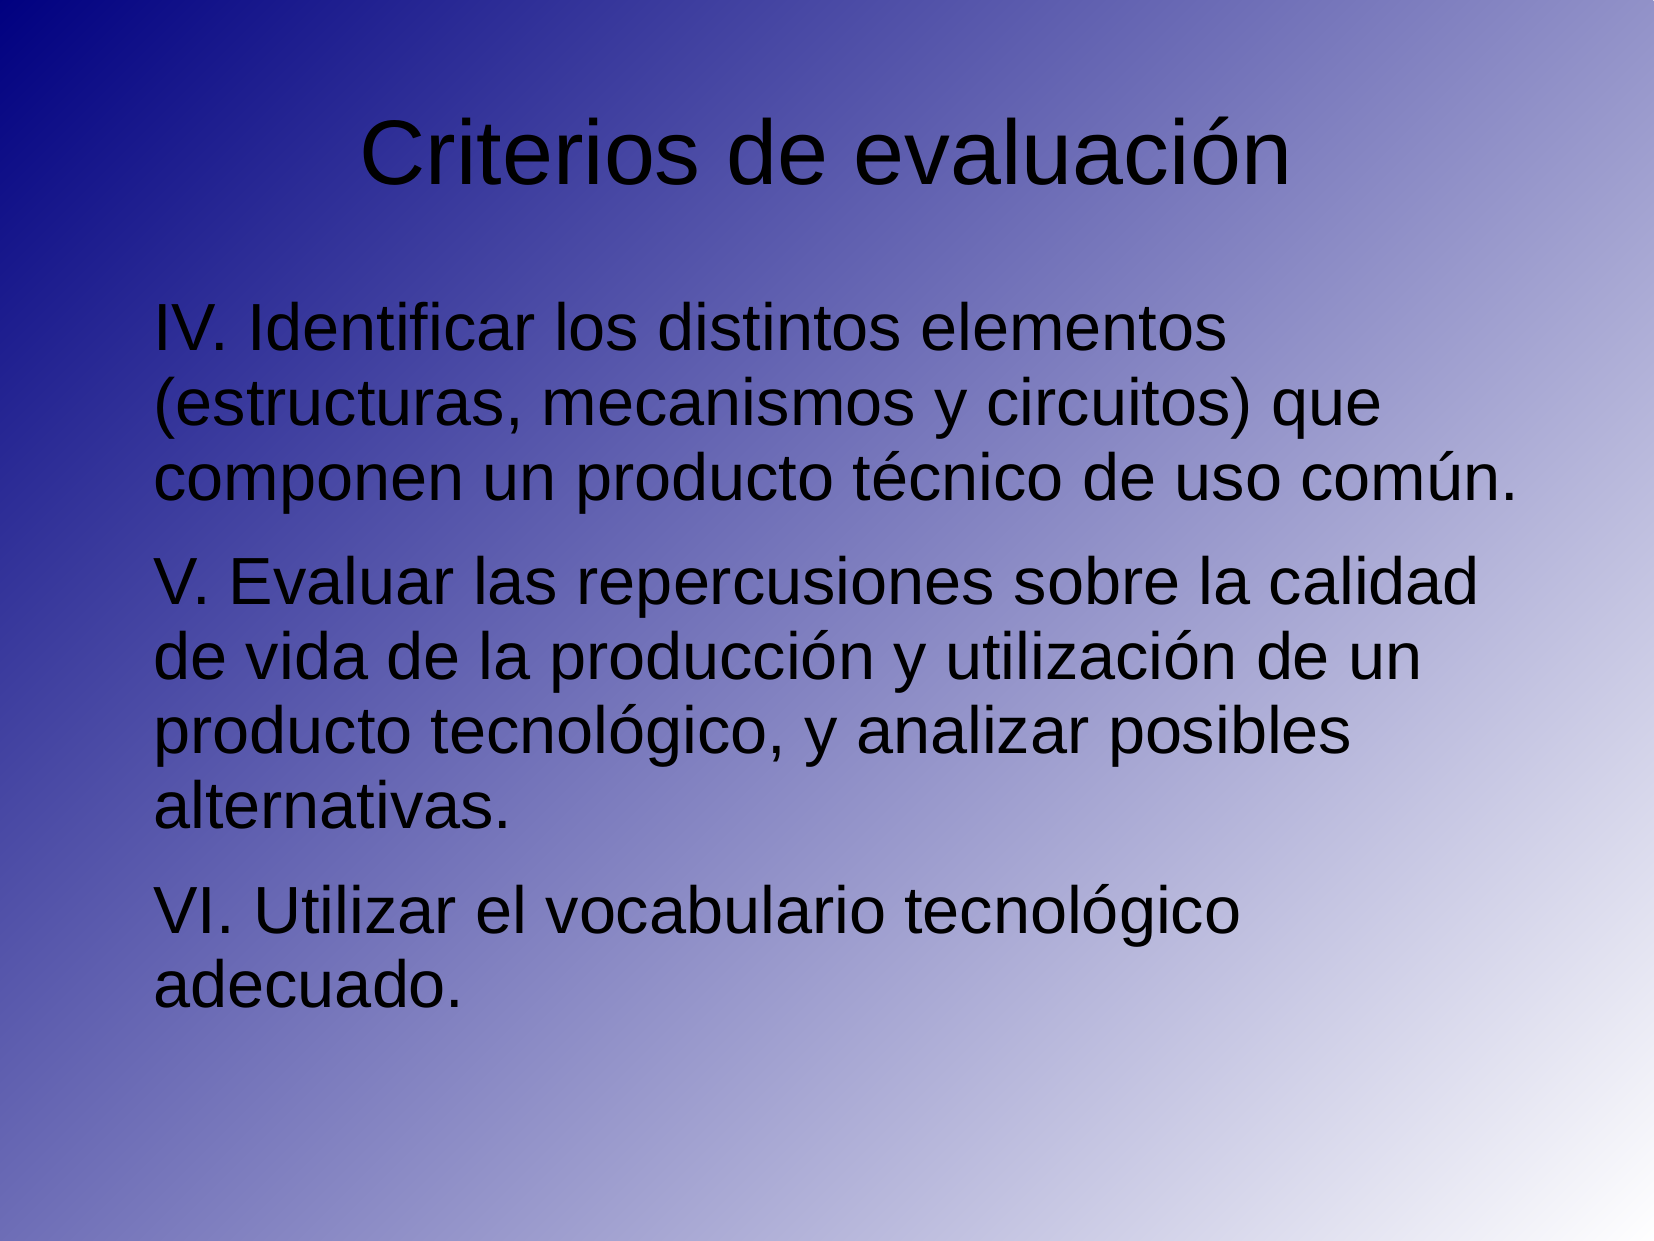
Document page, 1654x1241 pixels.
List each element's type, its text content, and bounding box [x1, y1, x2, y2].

list IV. Identificar los distintos elementos (estructuras, mecanismos y circuitos) que componen un producto técnico de uso común. V. Evaluar las repercusiones sobre la calidad de vida de la producción y utilización de un producto tecnológico, y analizar posibles alternativas. VI. Utilizar el vocabulario tecnológico adecuado. [82, 290, 1571, 1109]
title Criterios de evaluación [82, 56, 1571, 250]
